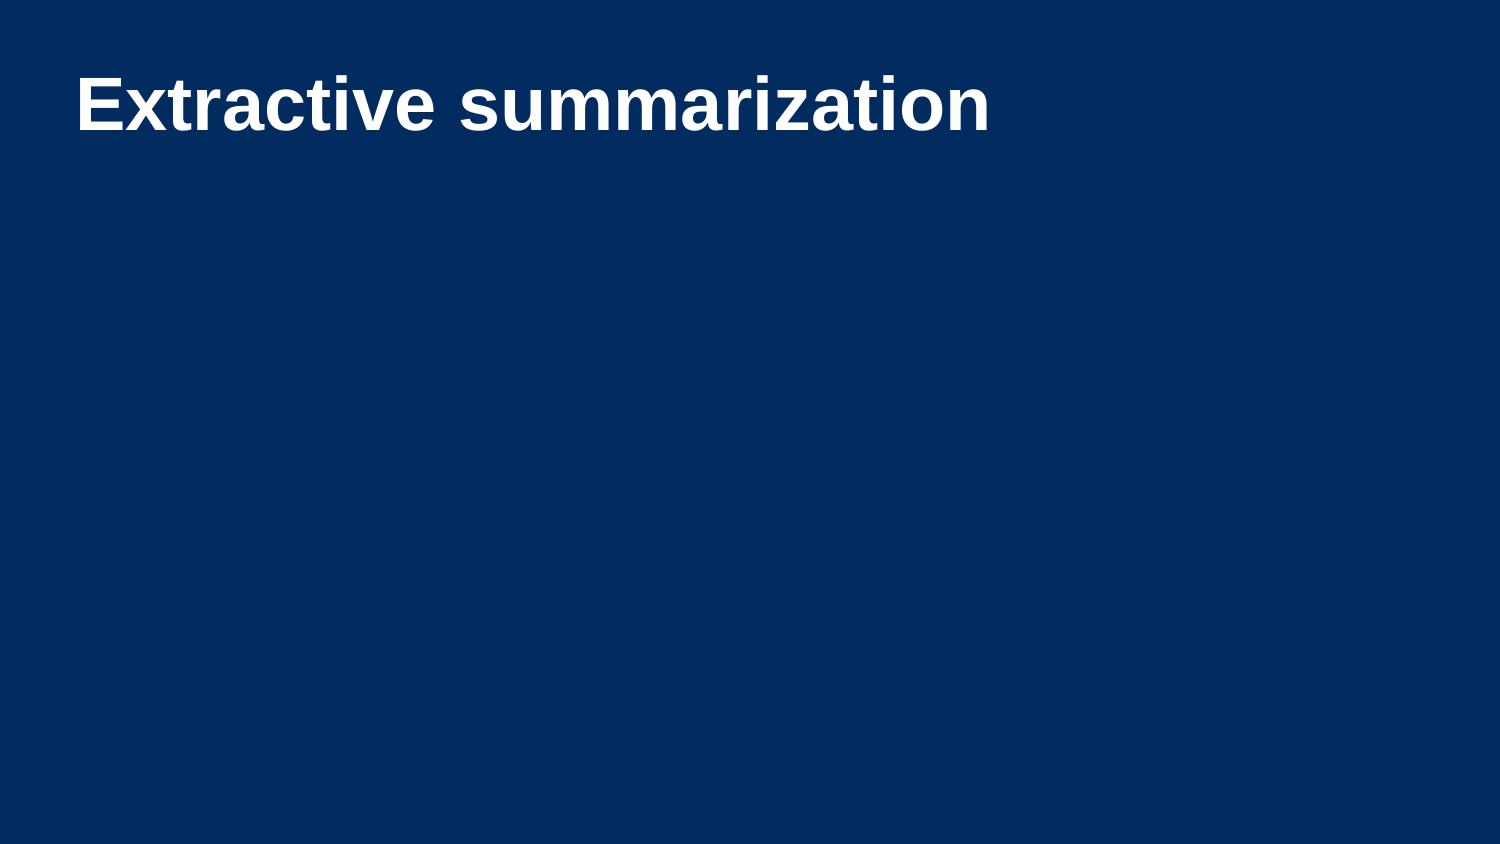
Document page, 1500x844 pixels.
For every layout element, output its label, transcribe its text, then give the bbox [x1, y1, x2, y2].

title Extractive summarization [74, 33, 1425, 175]
